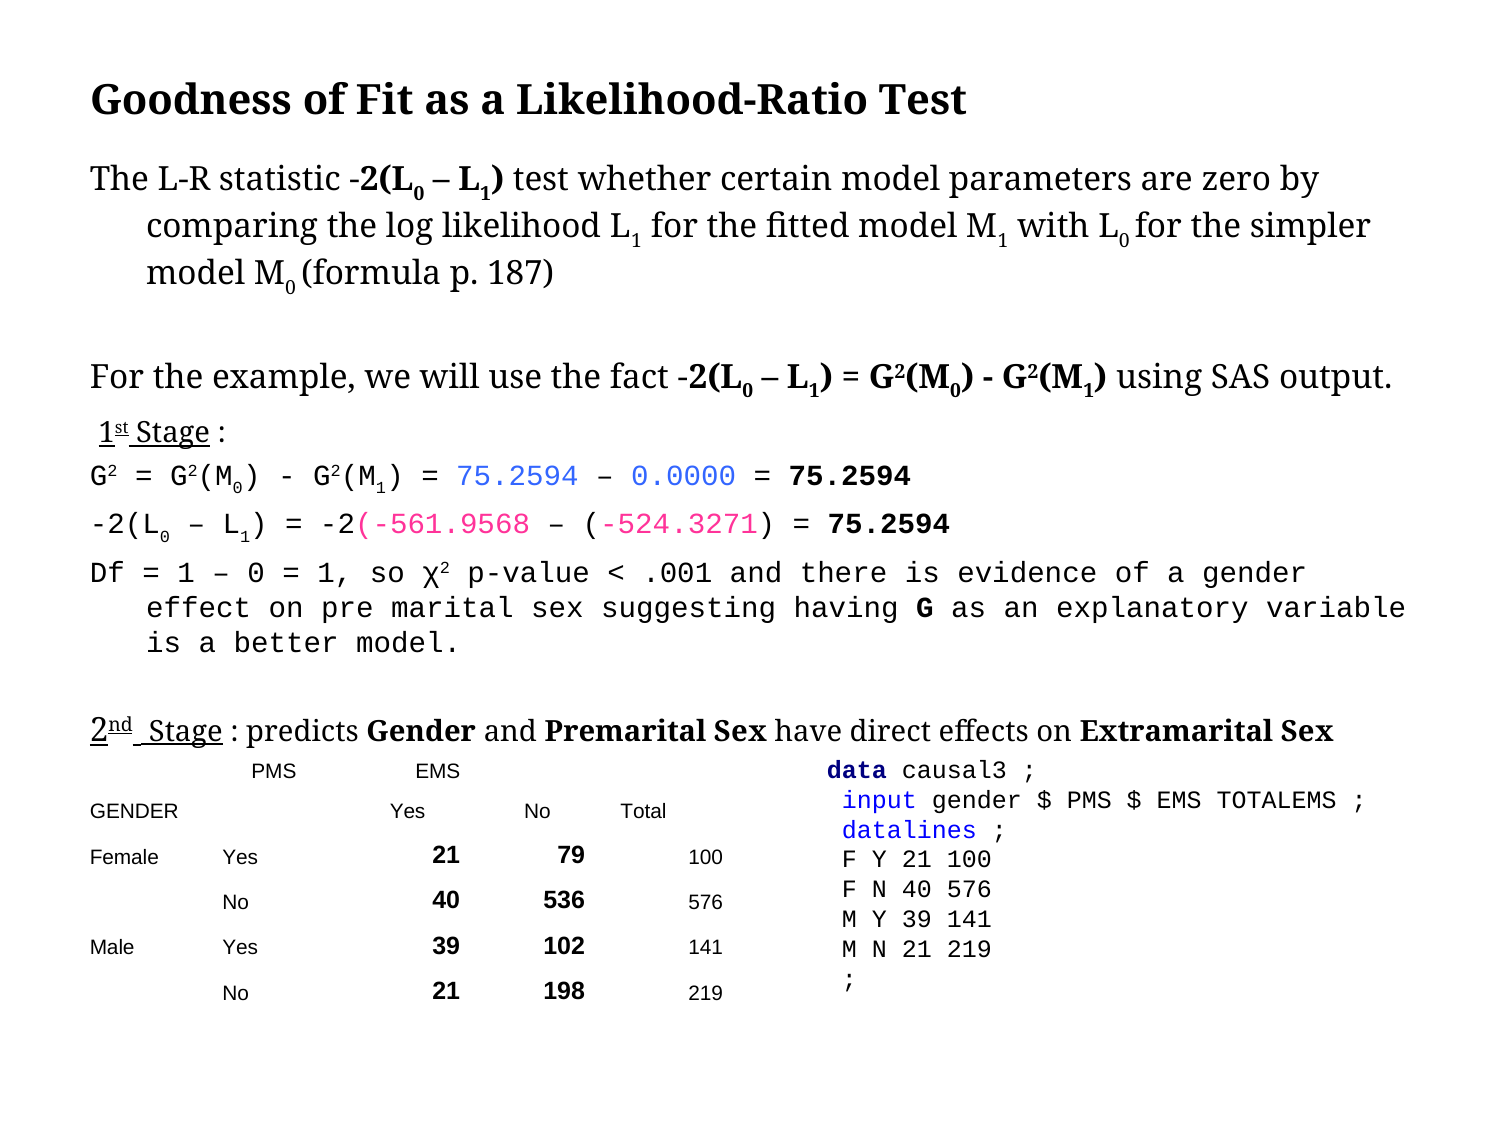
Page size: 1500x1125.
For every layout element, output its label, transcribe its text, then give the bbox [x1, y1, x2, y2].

table_cell 198 [475, 967, 600, 1012]
table_header EMS [340, 750, 475, 790]
table_cell 102 [475, 921, 600, 967]
text_box data causal3 ; input gender $ PMS $ EMS TOTALEMS ; datalines ; F Y 21 100 F N 40 576 M Y 39 141 M N 21 219 ; [812, 745, 1397, 1001]
table_cell Yes [208, 831, 340, 876]
table_cell 100 [600, 831, 737, 876]
table_header PMS [208, 750, 340, 790]
table_cell 219 [600, 967, 737, 1012]
table_cell No [208, 876, 340, 921]
table_cell [208, 790, 340, 831]
list The L-R statistic -2(L0 – L1) test whether certain model parameters are zero by comparing the log likelihood L1 for the fitted model M1 with L0 for the simpler model M0 (formula p. 187) For the example, we will use the fact -2(L0 – L1) = G2(M0) - G2(M1) using SAS output. 1st Stage : G2 = G2(M0) - G2(M1) = 75.2594 – 0.0000 = 75.2594 -2(L0 – L1) = -2(-561.9568 – (-524.3271) = 75.2594 Df = 1 – 0 = 1, so χ2 p-value < .001 and there is evidence of a gender effect on pre marital sex suggesting having G as an explanatory variable is a better model. 2nd Stage : predicts Gender and Premarital Sex have direct effects on Extramarital Sex [75, 150, 1426, 1005]
table_cell [75, 967, 208, 1012]
table_cell No [475, 790, 600, 831]
table_cell Total [600, 790, 737, 831]
table_cell Yes [208, 921, 340, 967]
table_cell 21 [340, 831, 475, 876]
table_cell 79 [475, 831, 600, 876]
table_cell 39 [340, 921, 475, 967]
table_cell No [208, 967, 340, 1012]
table_cell GENDER [75, 790, 208, 831]
title Goodness of Fit as a Likelihood-Ratio Test [75, 45, 1426, 150]
table_cell Male [75, 921, 208, 967]
table_cell 40 [340, 876, 475, 921]
table_cell Yes [340, 790, 475, 831]
table_cell 141 [600, 921, 737, 967]
table_cell 536 [475, 876, 600, 921]
table_header [475, 750, 600, 790]
table_cell [75, 876, 208, 921]
table_header [75, 750, 208, 790]
table_cell 21 [340, 967, 475, 1012]
table_header [600, 750, 737, 790]
table_cell 576 [600, 876, 737, 921]
table_cell Female [75, 831, 208, 876]
